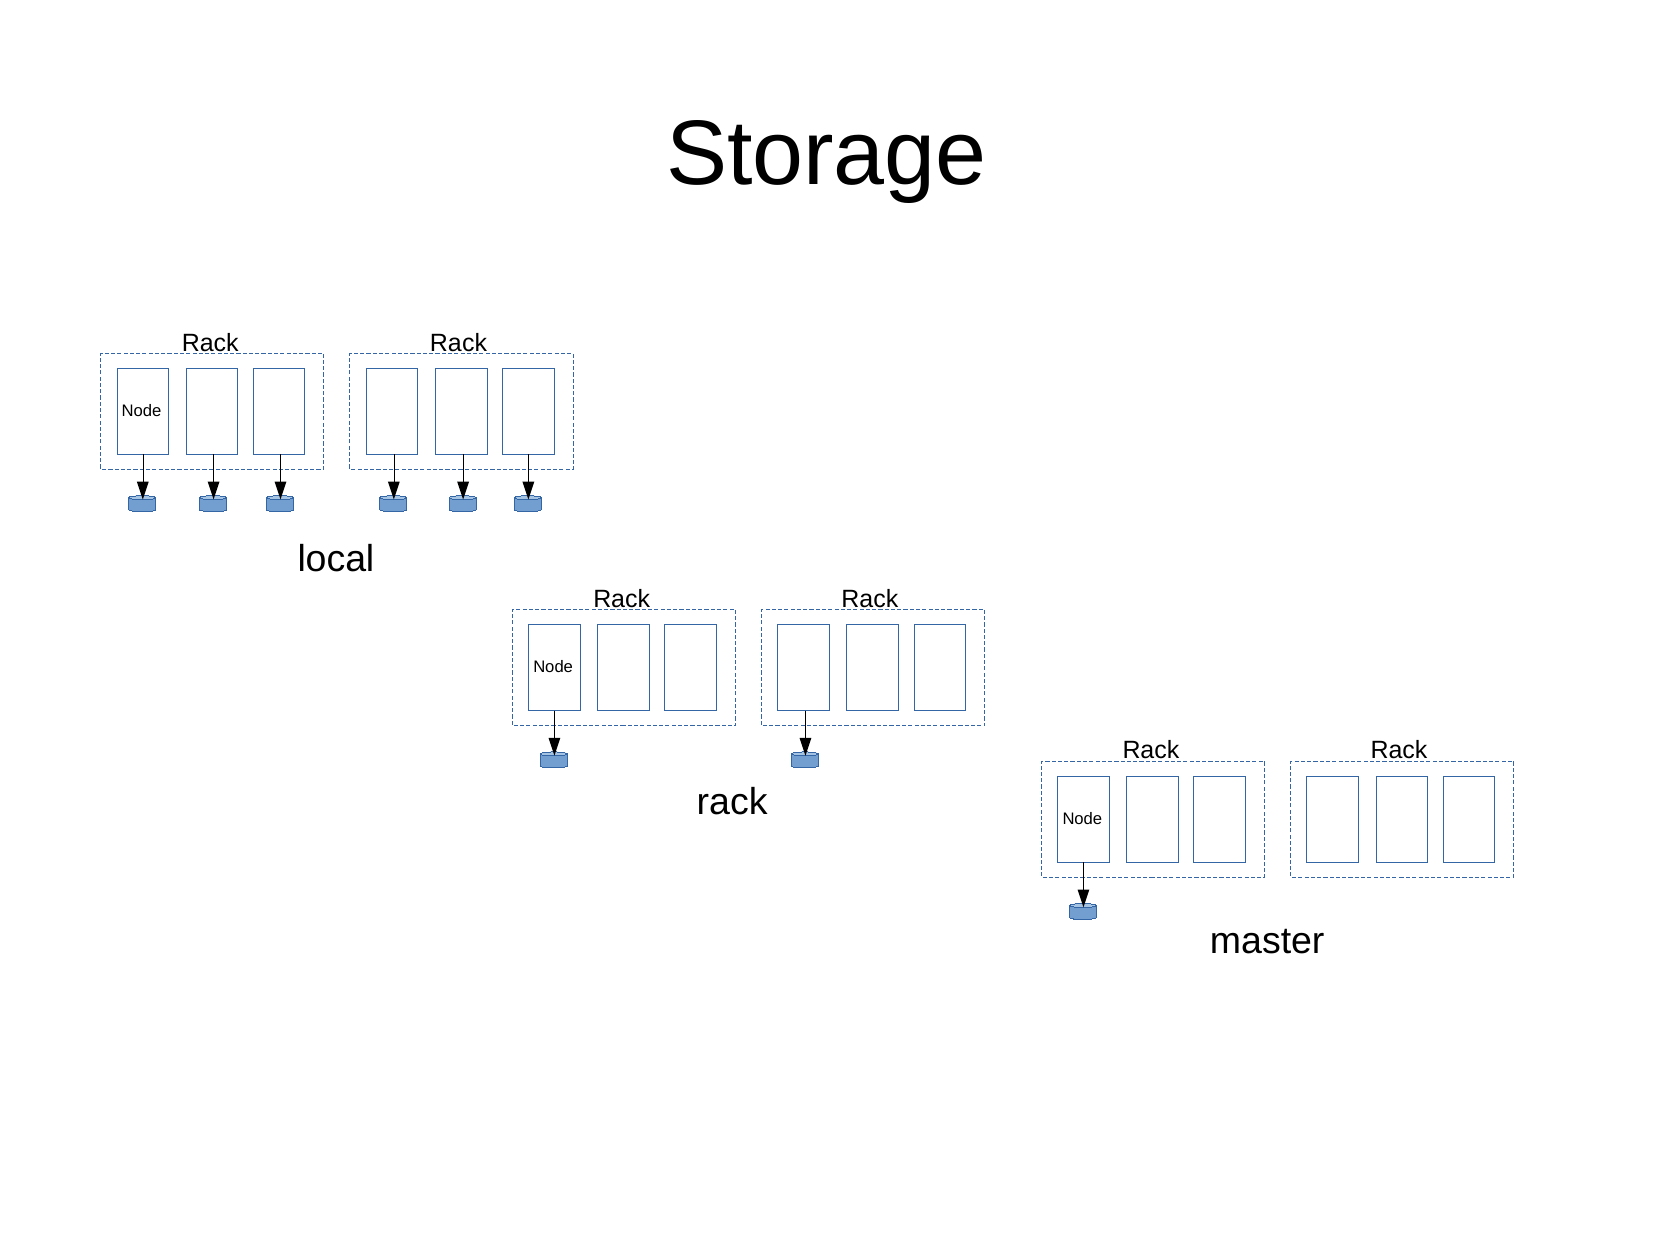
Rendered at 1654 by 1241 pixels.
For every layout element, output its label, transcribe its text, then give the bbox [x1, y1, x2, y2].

text_box [449, 498, 477, 512]
title Storage [82, 49, 1571, 257]
text_box [379, 498, 407, 512]
text_box Node [518, 650, 589, 689]
text_box [266, 499, 294, 512]
text_box rack [681, 773, 783, 831]
text_box Node [106, 394, 178, 433]
text_box master [1195, 912, 1346, 979]
text_box [1069, 906, 1097, 920]
text_box [199, 498, 227, 512]
text_box Rack [1107, 728, 1205, 772]
text_box [540, 755, 568, 768]
text_box Rack [826, 577, 919, 621]
text_box Rack [415, 320, 507, 364]
text_box [791, 755, 819, 768]
text_box Node [1047, 801, 1118, 840]
text_box Rack [1355, 728, 1448, 772]
text_box local [282, 529, 390, 587]
text_box Rack [167, 320, 264, 364]
text_box Rack [578, 577, 676, 621]
text_box [514, 498, 542, 512]
text_box [128, 498, 156, 512]
